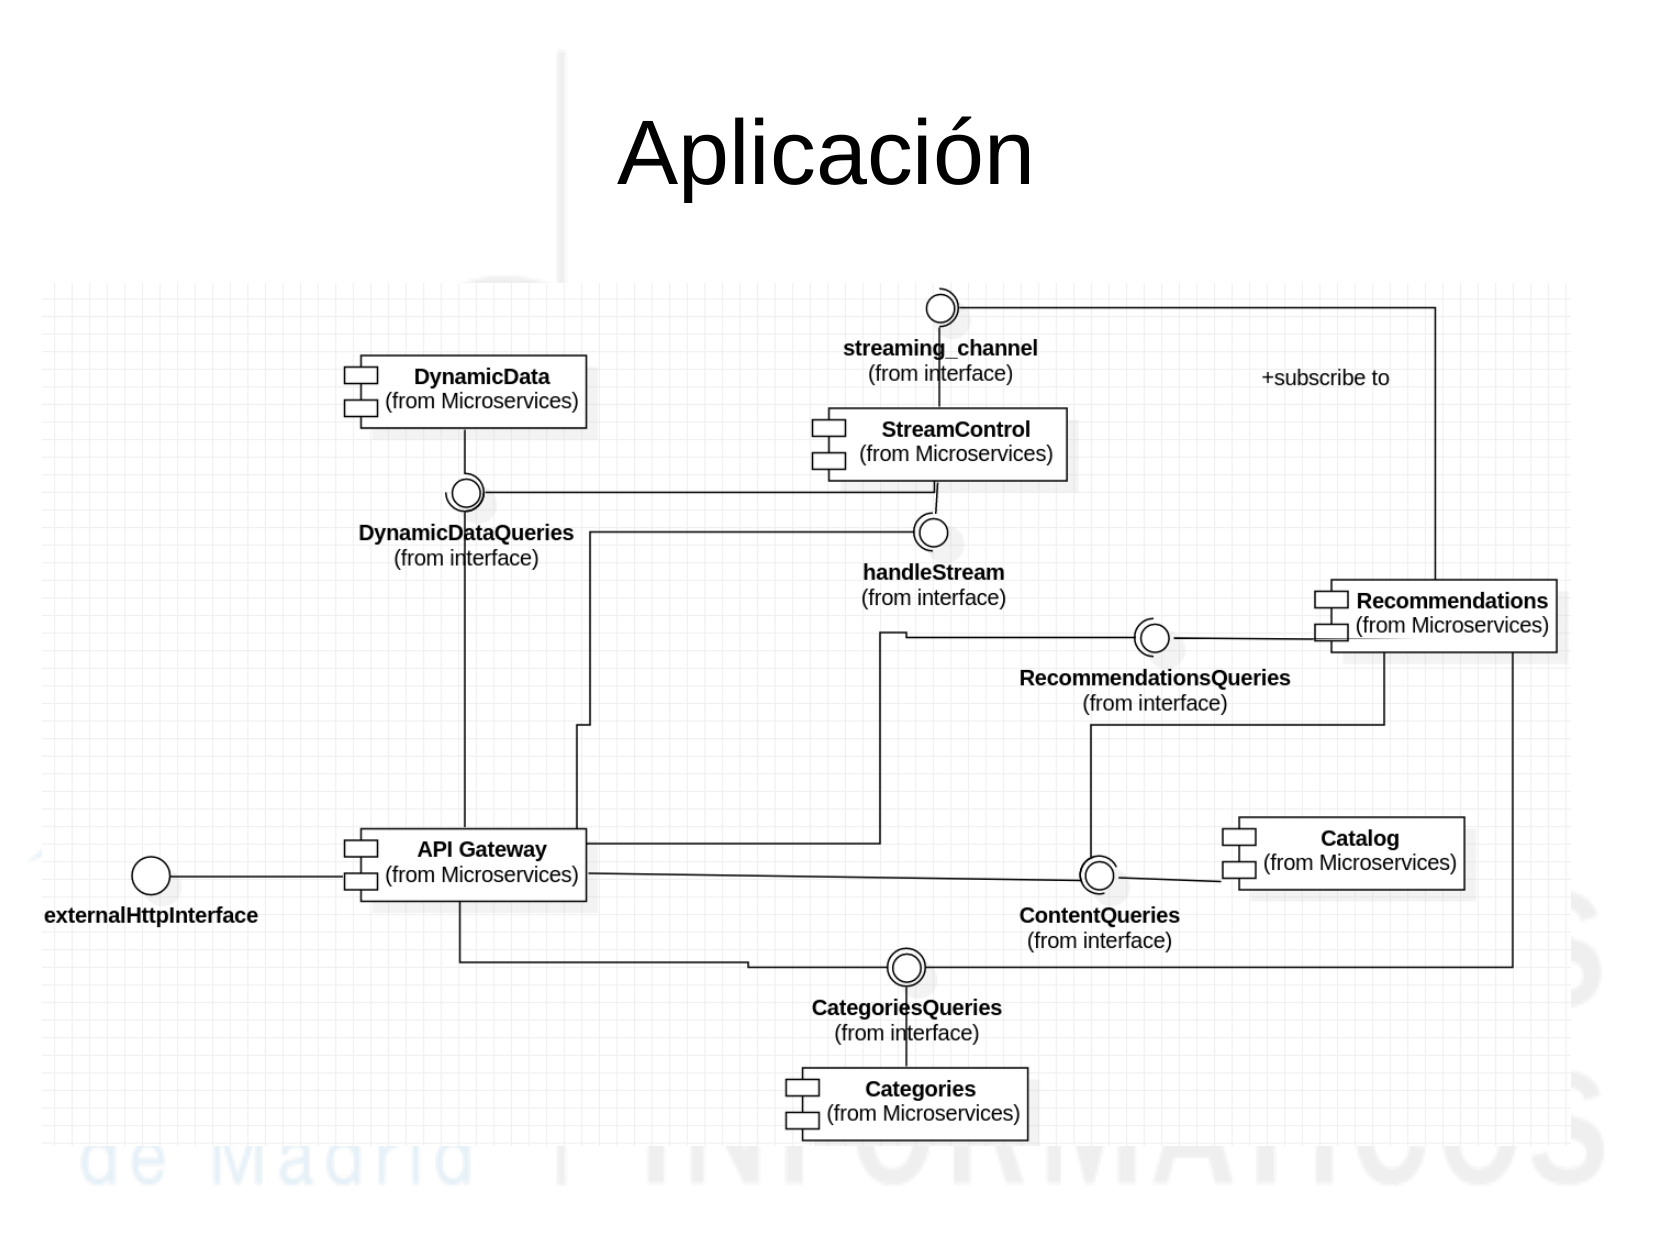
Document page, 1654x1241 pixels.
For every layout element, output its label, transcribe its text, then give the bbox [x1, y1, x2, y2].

picture [0, 0, 1649, 1241]
title Aplicación [82, 49, 1571, 257]
